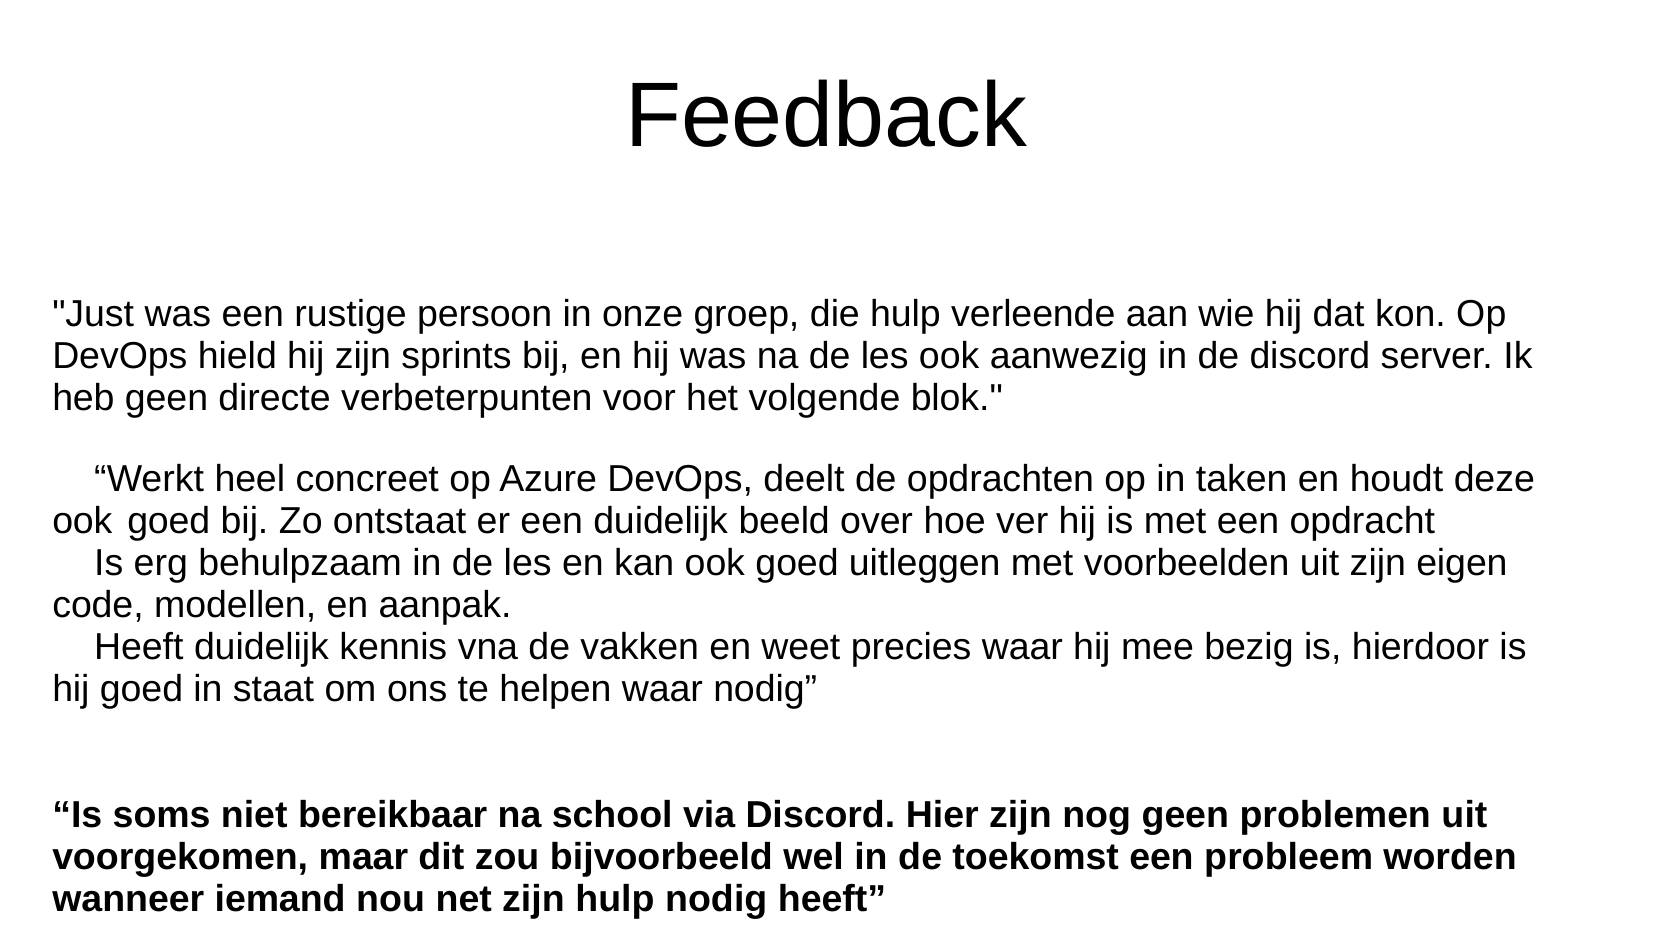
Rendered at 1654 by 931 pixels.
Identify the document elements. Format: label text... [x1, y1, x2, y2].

text_box “Werkt heel concreet op Azure DevOps, deelt de opdrachten op in taken en houdt deze ook goed bij. Zo ontstaat er een duidelijk beeld over hoe ver hij is met een opdracht Is erg behulpzaam in de les en kan ook goed uitleggen met voorbeelden uit zijn eigen code, modellen, en aanpak. Heeft duidelijk kennis vna de vakken en weet precies waar hij mee bezig is, hierdoor is hij goed in staat om ons te helpen waar nodig” “Is soms niet bereikbaar na school via Discord. Hier zijn nog geen problemen uit voorgekomen, maar dit zou bijvoorbeeld wel in de toekomst een probleem worden wanneer iemand nou net zijn hulp nodig heeft” [37, 450, 1576, 878]
text_box "Just was een rustige persoon in onze groep, die hulp verleende aan wie hij dat kon. Op DevOps hield hij zijn sprints bij, en hij was na de les ook aanwezig in de discord server. Ik heb geen directe verbeterpunten voor het volgende blok." [37, 285, 1576, 450]
title Feedback [82, 37, 1571, 193]
